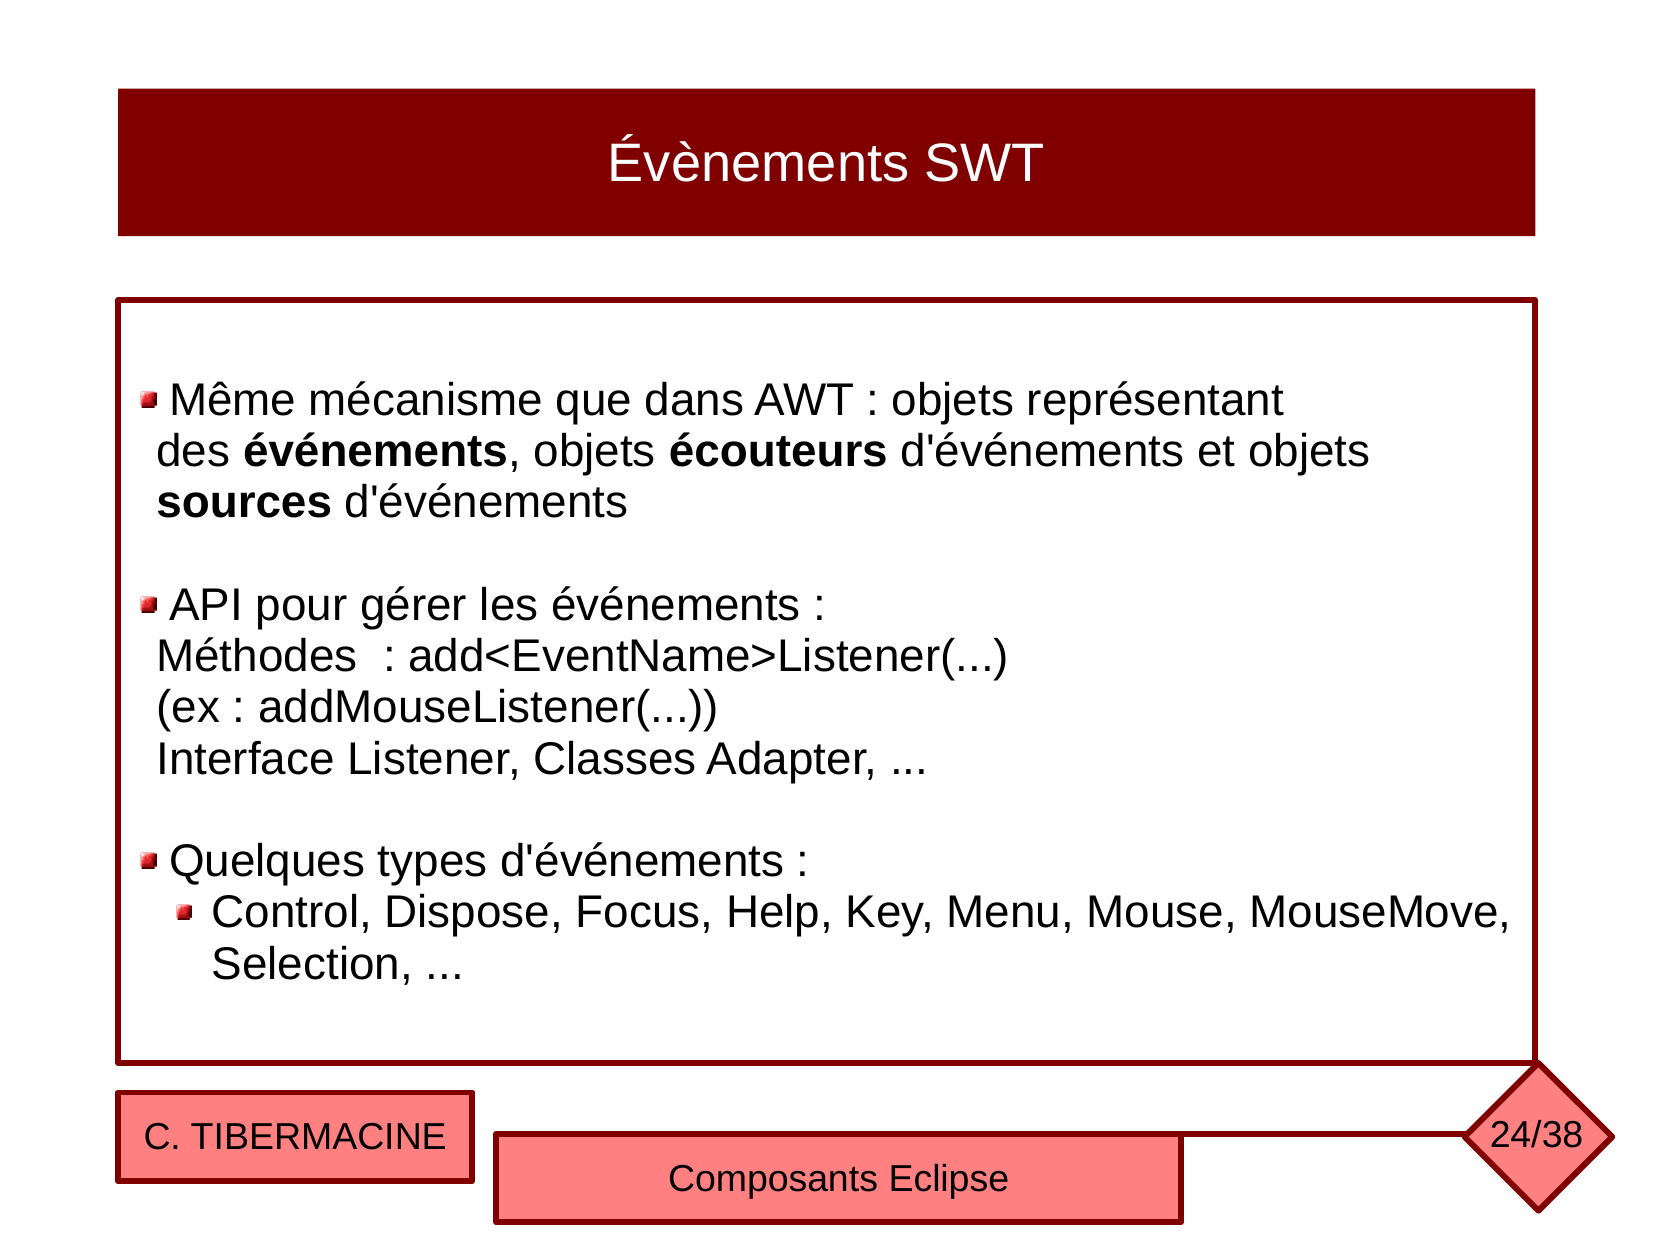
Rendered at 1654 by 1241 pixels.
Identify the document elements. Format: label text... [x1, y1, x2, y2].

text_box Composants Eclipse [496, 1133, 1182, 1223]
text_box <numéro>/38 [1475, 1106, 1654, 1163]
text_box Même mécanisme que dans AWT : objets représentant des événements, objets écouteurs d'événements et objets sources d'événements API pour gérer les événements : Méthodes : add<EventName>Listener(...) (ex : addMouseListener(...)) Interface Listener, Classes Adapter, ... Quelques types d'événements : Control, Dispose, Focus, Help, Key, Menu, Mouse, MouseMove, Selection, ... [118, 299, 1536, 1063]
text_box [1490, 1163, 1587, 1211]
text_box [1495, 1062, 1582, 1106]
text_box C. TIBERMACINE [118, 1092, 473, 1182]
picture [176, 904, 192, 920]
text_box [1464, 1126, 1475, 1148]
picture [140, 852, 157, 869]
picture [140, 596, 157, 613]
text_box Évènements SWT [118, 88, 1536, 237]
picture [140, 391, 157, 408]
